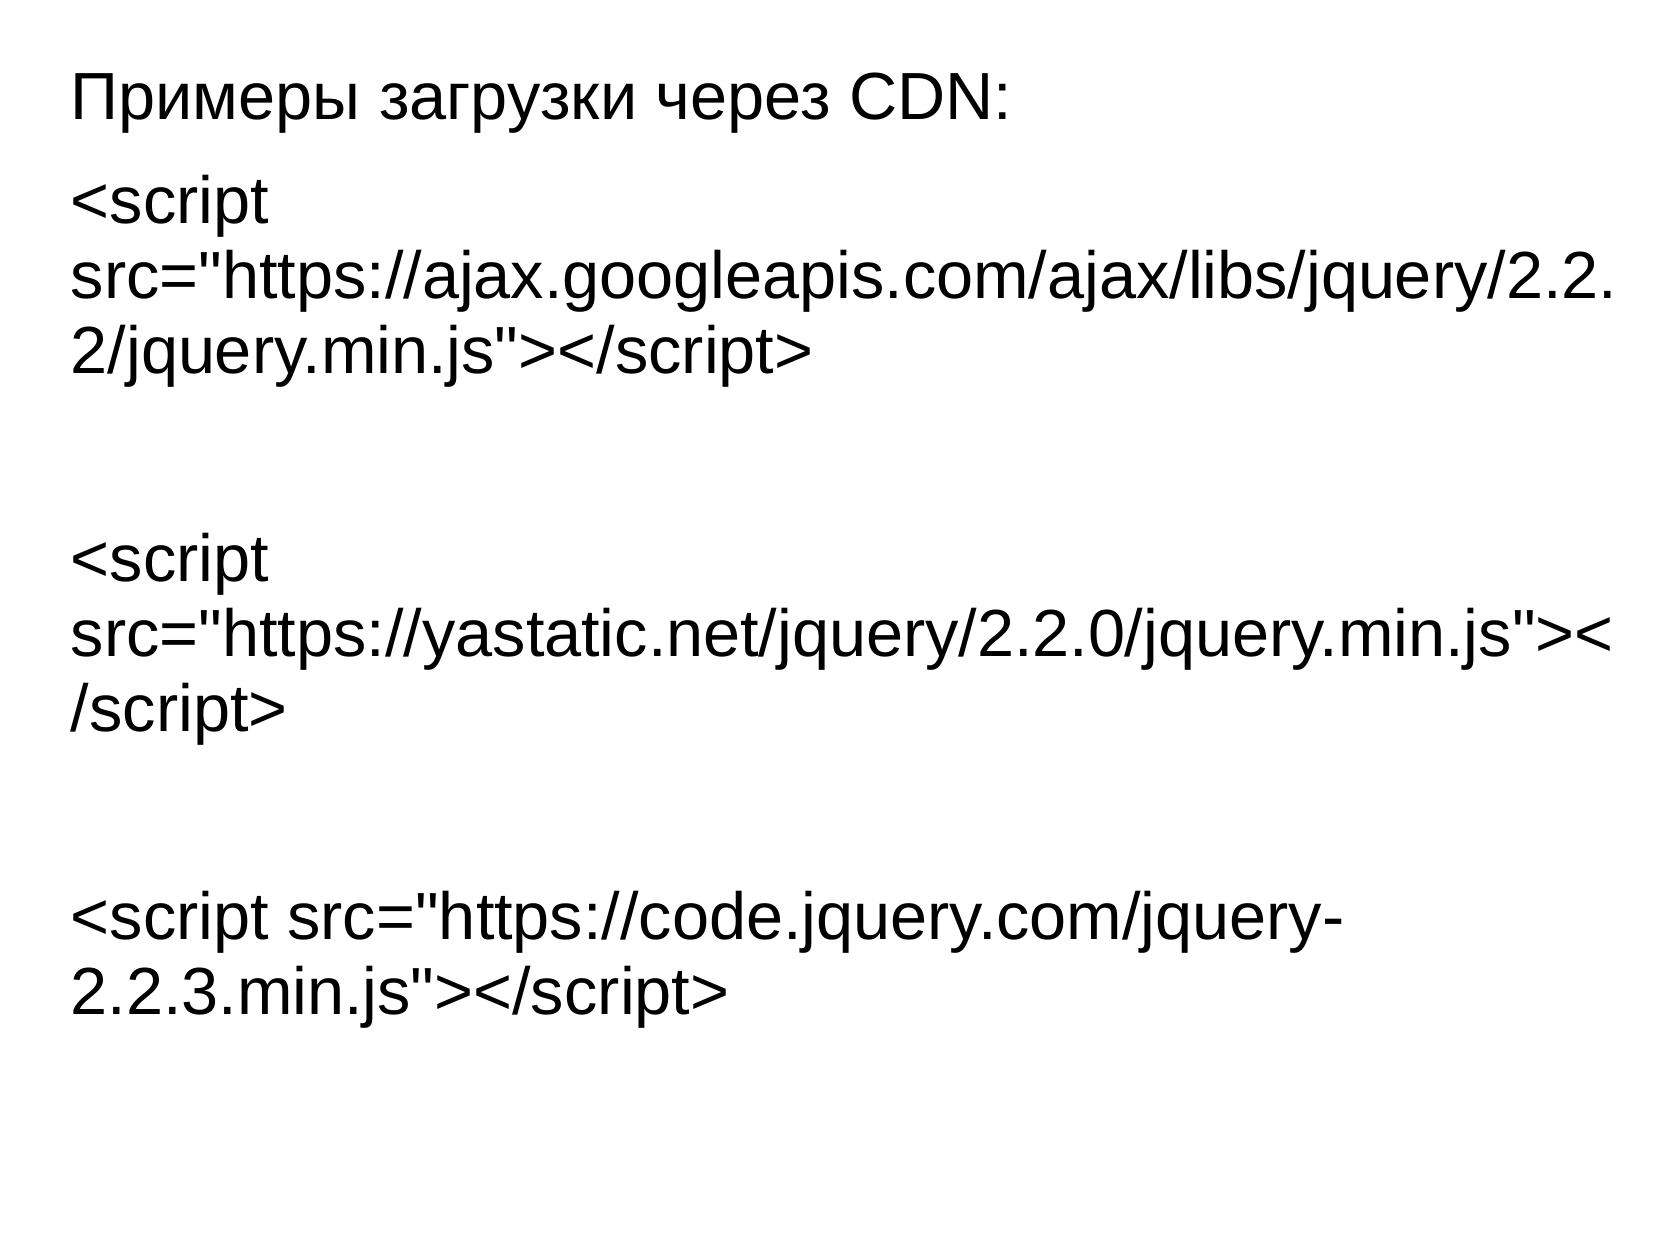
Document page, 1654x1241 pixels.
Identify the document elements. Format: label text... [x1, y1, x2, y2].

list Примеры загрузки через CDN: <script src="https://ajax.googleapis.com/ajax/libs/jquery/2.2.2/jquery.min.js"></script> <script src="https://yastatic.net/jquery/2.2.0/jquery.min.js"></script> <script src="https://code.jquery.com/jquery-2.2.3.min.js"></script> [0, 59, 1625, 1134]
